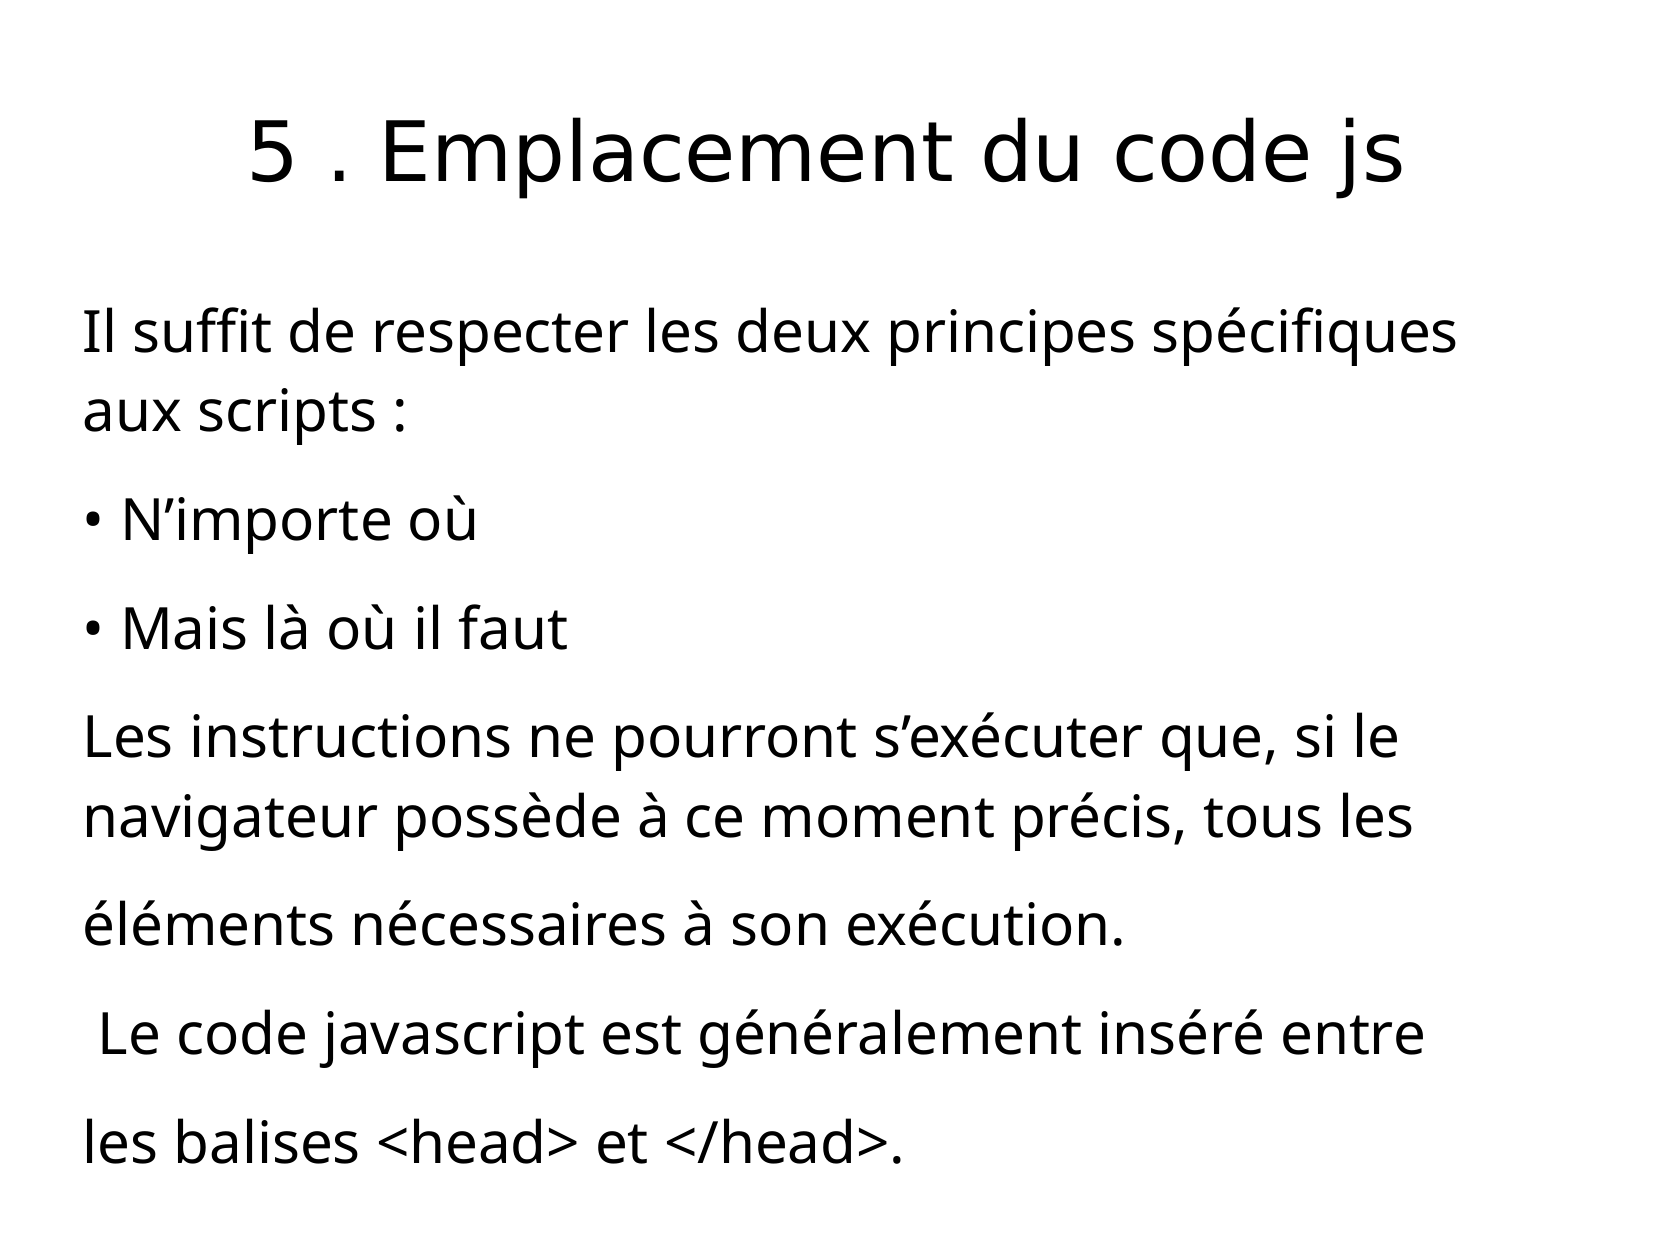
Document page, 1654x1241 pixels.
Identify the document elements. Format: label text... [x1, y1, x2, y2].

list Il suffit de respecter les deux principes spécifiques aux scripts : • N’importe où • Mais là où il faut Les instructions ne pourront s’exécuter que, si le navigateur possède à ce moment précis, tous les éléments nécessaires à son exécution. Le code javascript est généralement inséré entre les balises <head> et </head>. [82, 290, 1571, 1109]
title 5 . Emplacement du code js [82, 49, 1571, 257]
